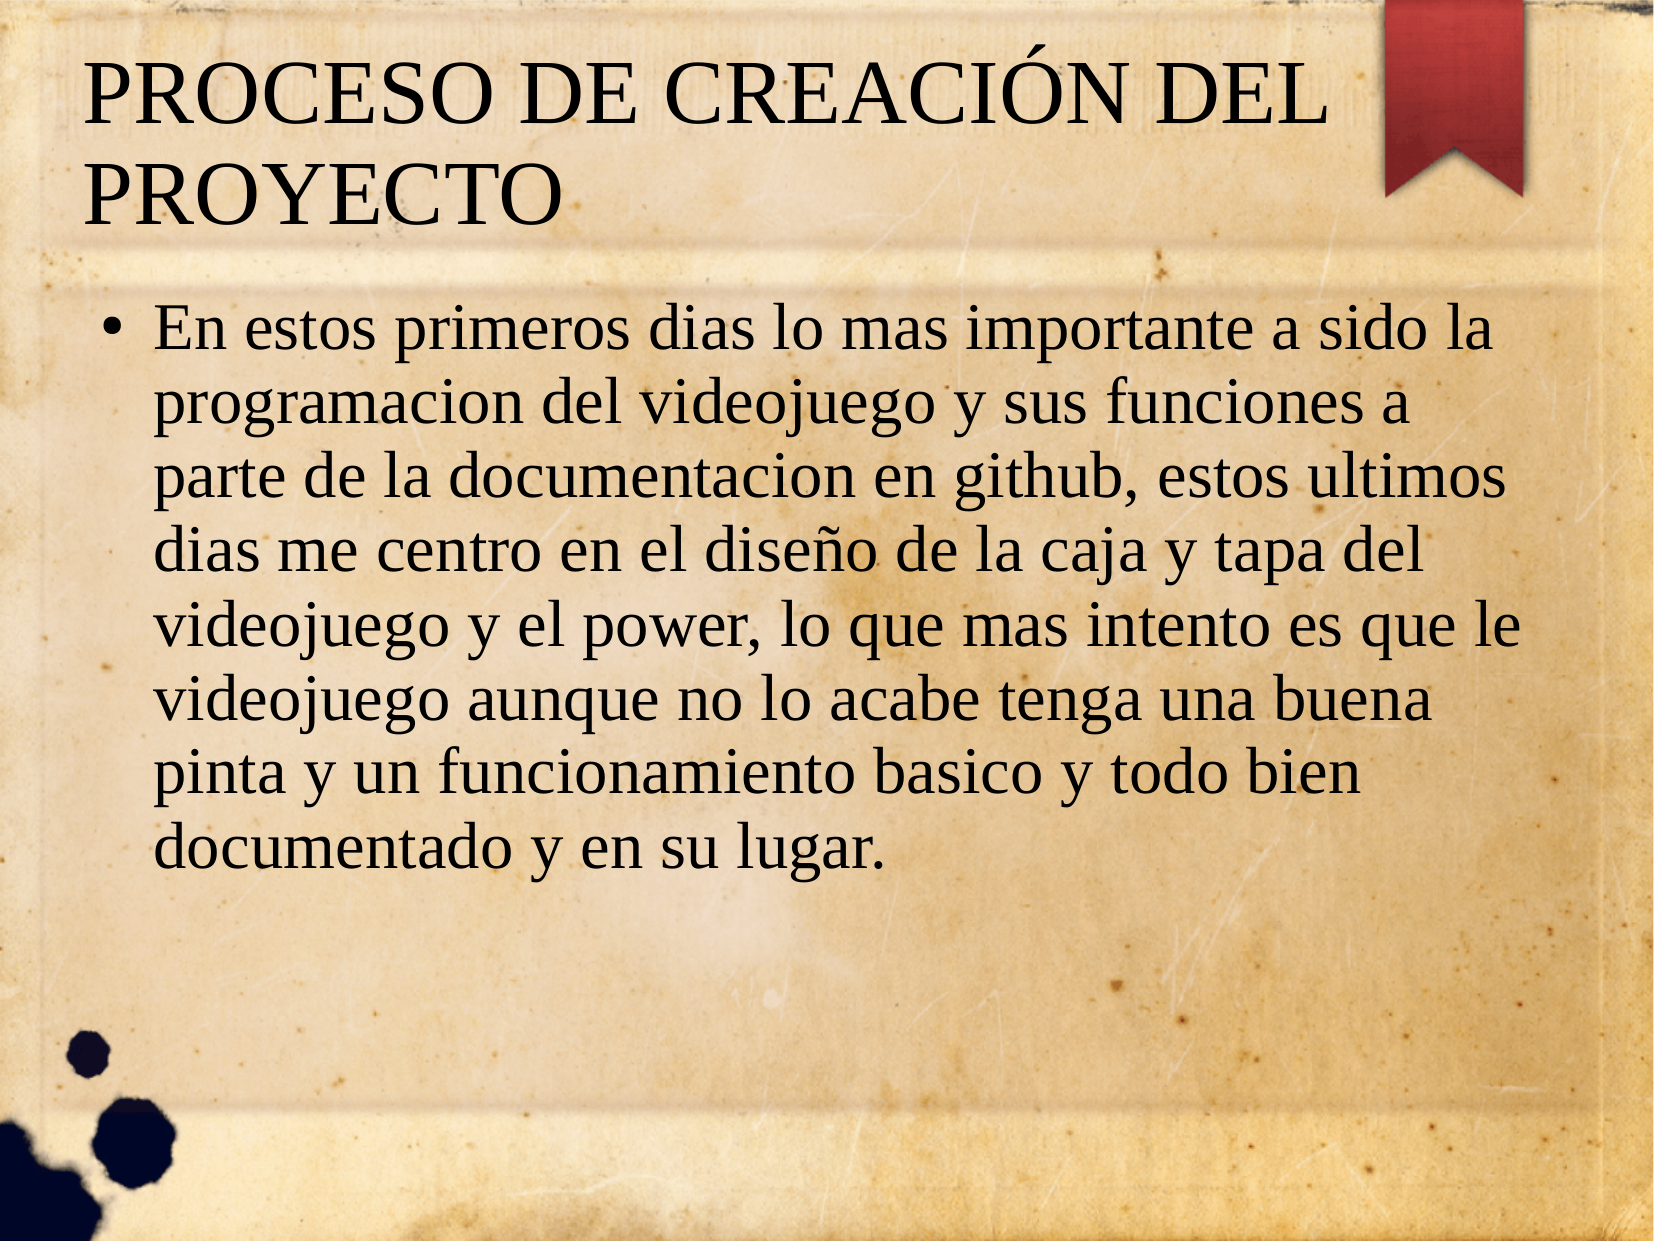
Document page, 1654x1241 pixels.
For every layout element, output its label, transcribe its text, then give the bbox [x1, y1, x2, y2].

picture [0, 0, 1654, 1241]
list En estos primeros dias lo mas importante a sido la programacion del videojuego y sus funciones a parte de la documentacion en github, estos ultimos dias me centro en el diseño de la caja y tapa del videojuego y el power, lo que mas intento es que le videojuego aunque no lo acabe tenga una buena pinta y un funcionamiento basico y todo bien documentado y en su lugar. [82, 290, 1538, 1010]
title PROCESO DE CREACIÓN DEL PROYECTO [82, 41, 1347, 245]
